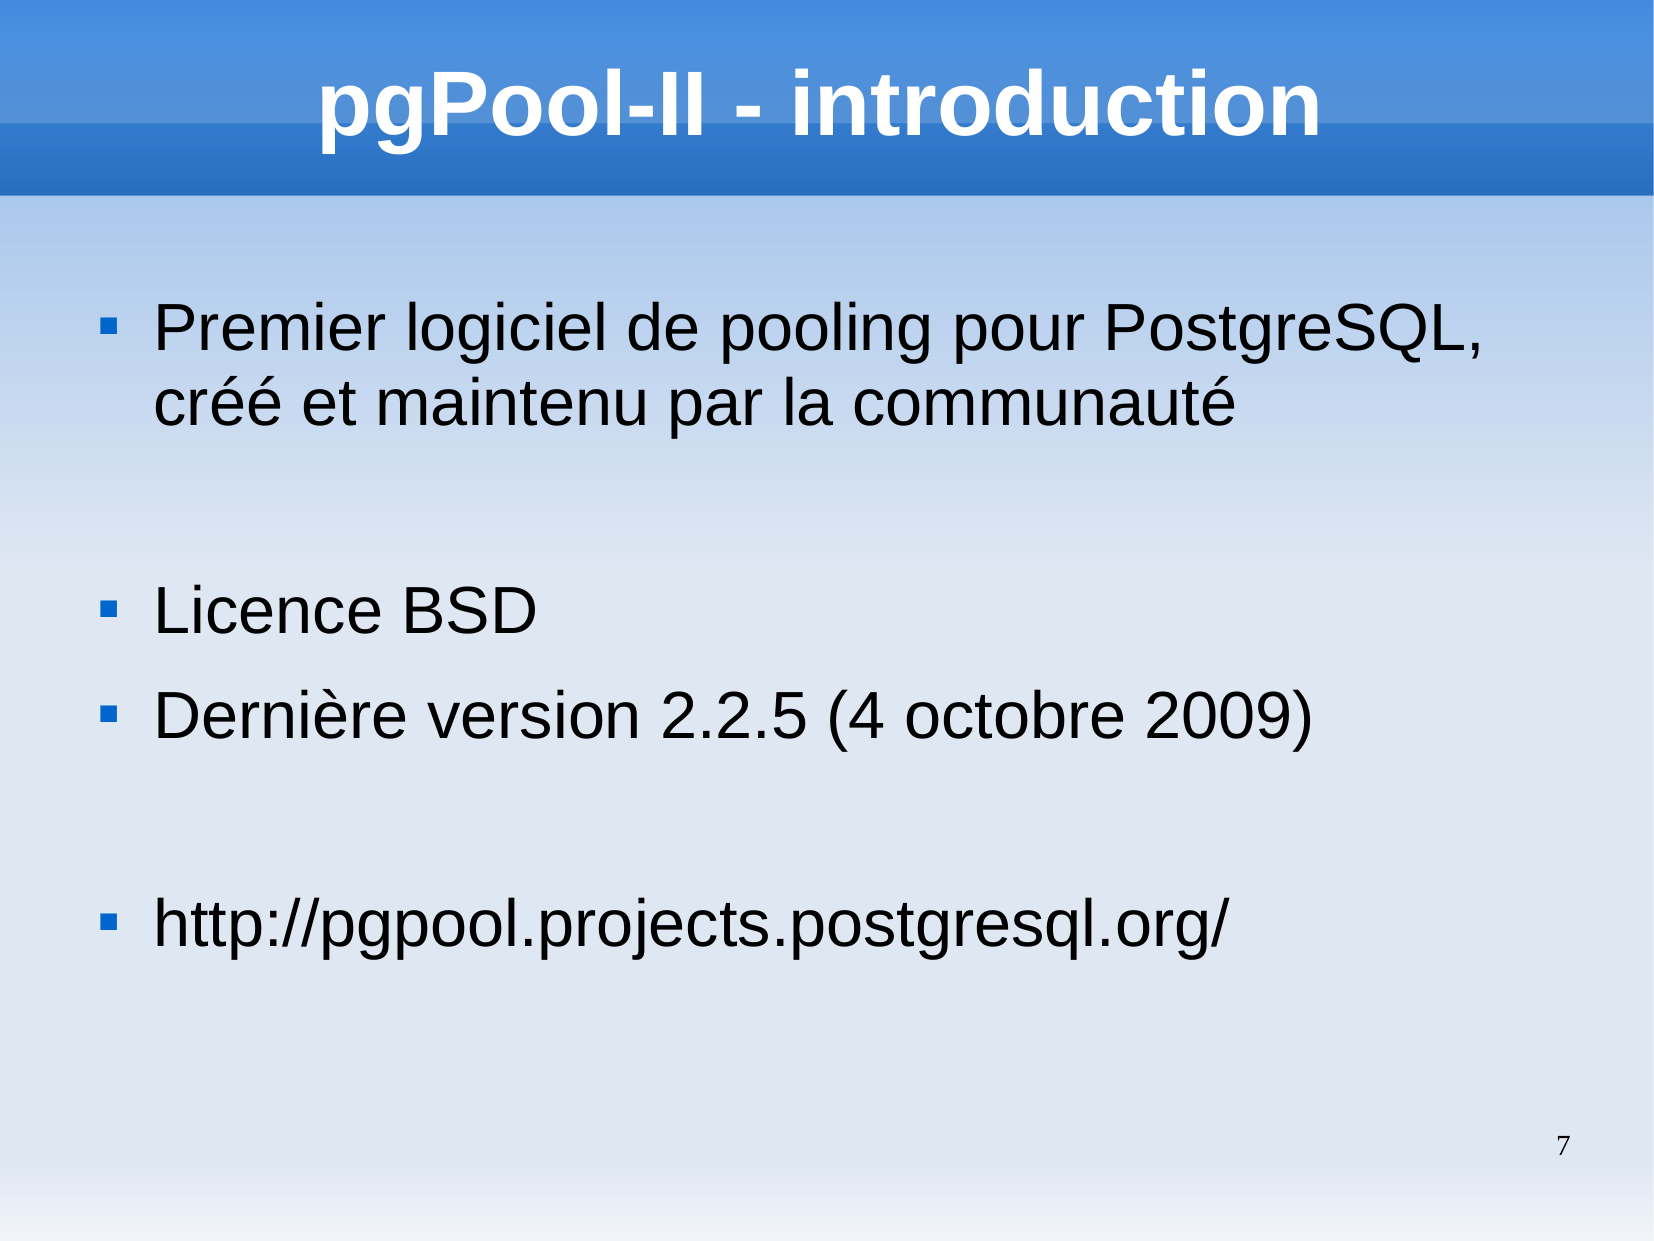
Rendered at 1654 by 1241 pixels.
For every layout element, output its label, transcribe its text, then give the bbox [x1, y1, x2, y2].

list Premier logiciel de pooling pour PostgreSQL, créé et maintenu par la communauté Licence BSD Dernière version 2.2.5 (4 octobre 2009) http://pgpool.projects.postgresql.org/ [82, 290, 1571, 1109]
picture [0, 0, 1654, 1241]
title pgPool-II - introduction [76, 0, 1565, 208]
